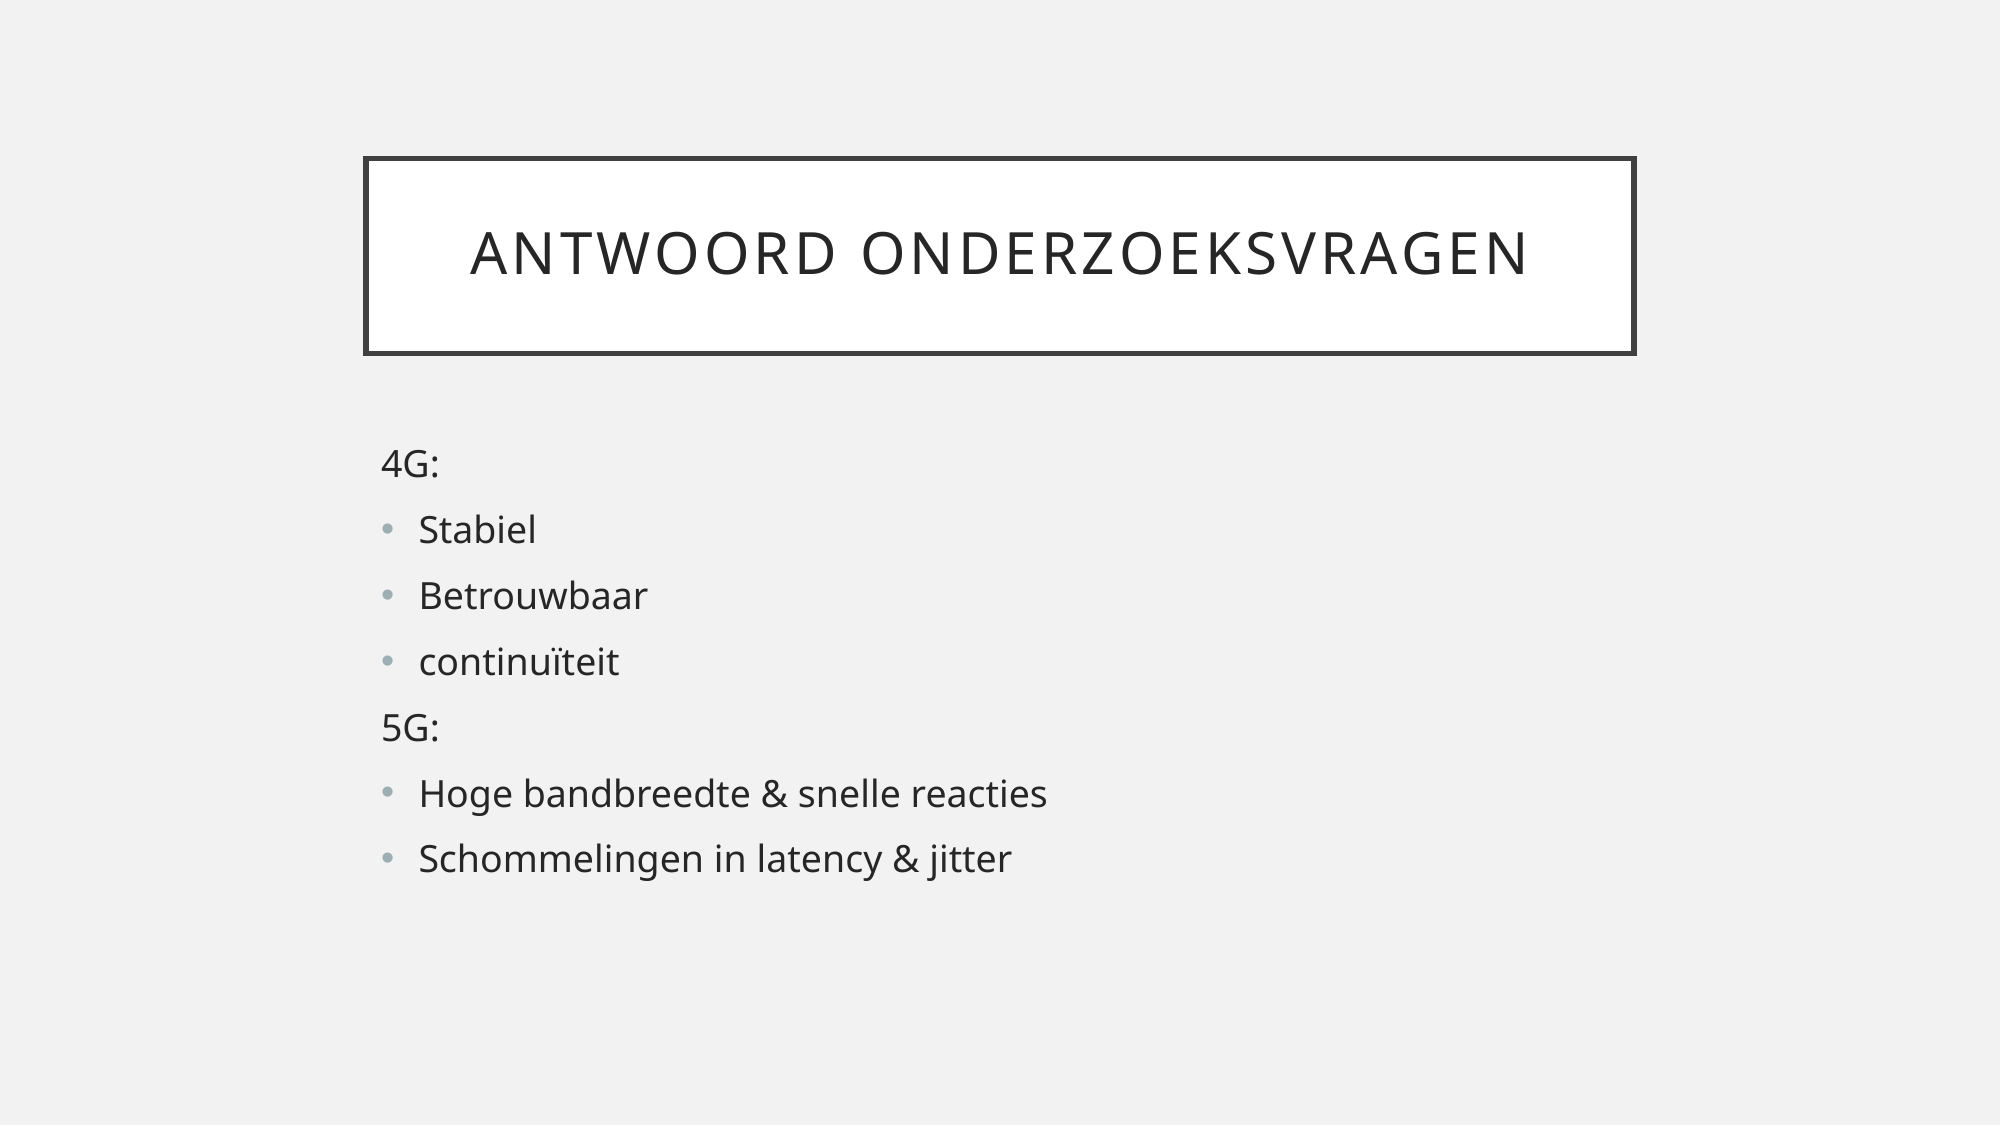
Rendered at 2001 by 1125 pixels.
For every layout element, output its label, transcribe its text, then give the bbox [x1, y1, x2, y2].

list 4G: Stabiel Betrouwbaar continuïteit 5G: Hoge bandbreedte & snelle reacties Schommelingen in latency & jitter [366, 432, 1634, 942]
title Antwoord Onderzoeksvragen [366, 158, 1634, 354]
